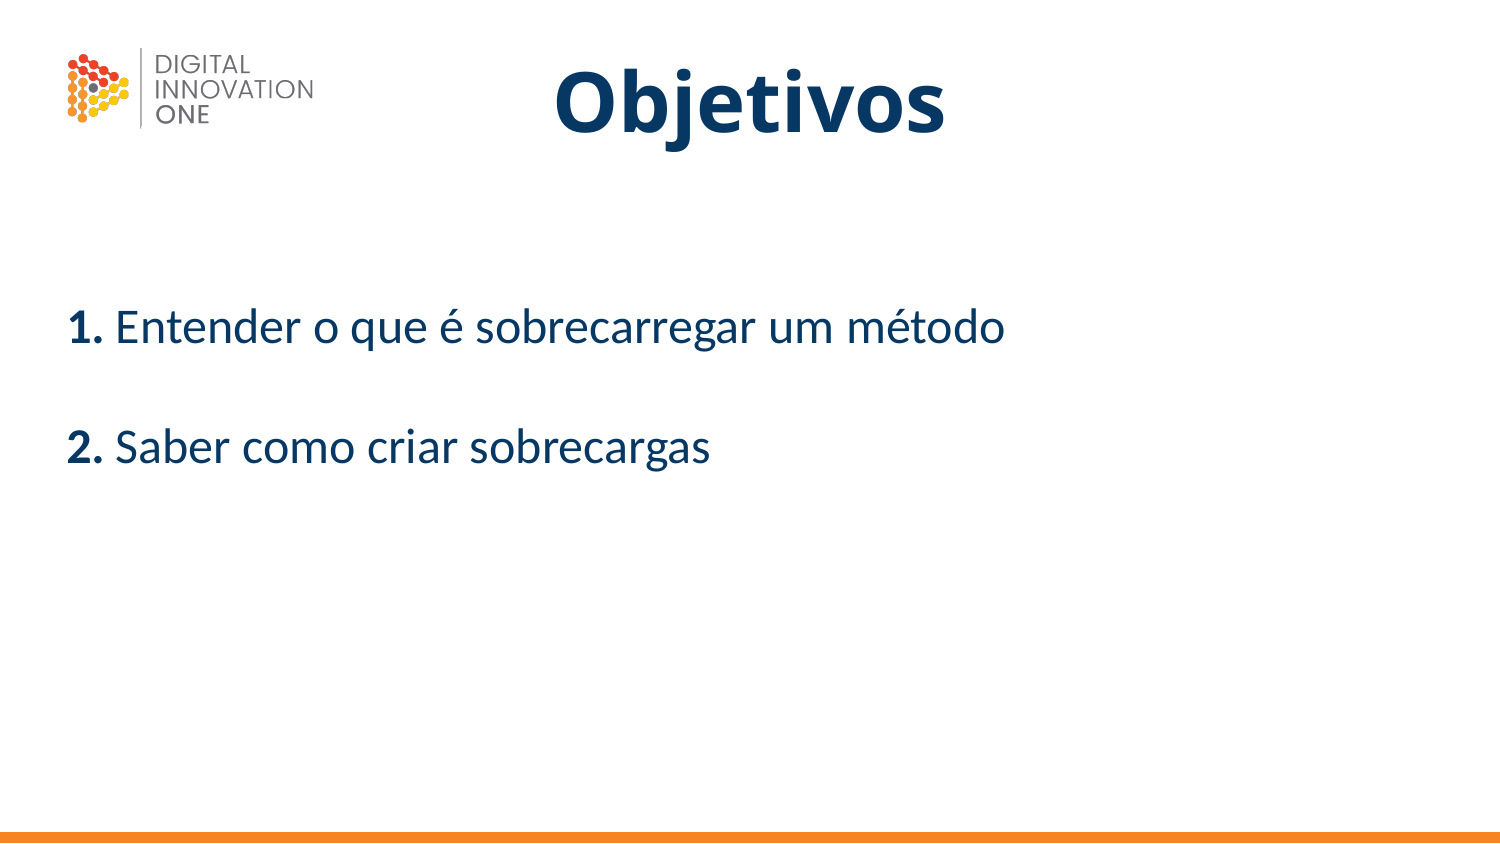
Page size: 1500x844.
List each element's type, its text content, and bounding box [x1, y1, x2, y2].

subtitle Objetivos [51, 50, 1449, 148]
picture [51, 39, 330, 137]
text_box [0, 832, 1500, 843]
subtitle 1. Entender o que é sobrecarregar um método 2. Saber como criar sobrecargas [51, 218, 1388, 706]
